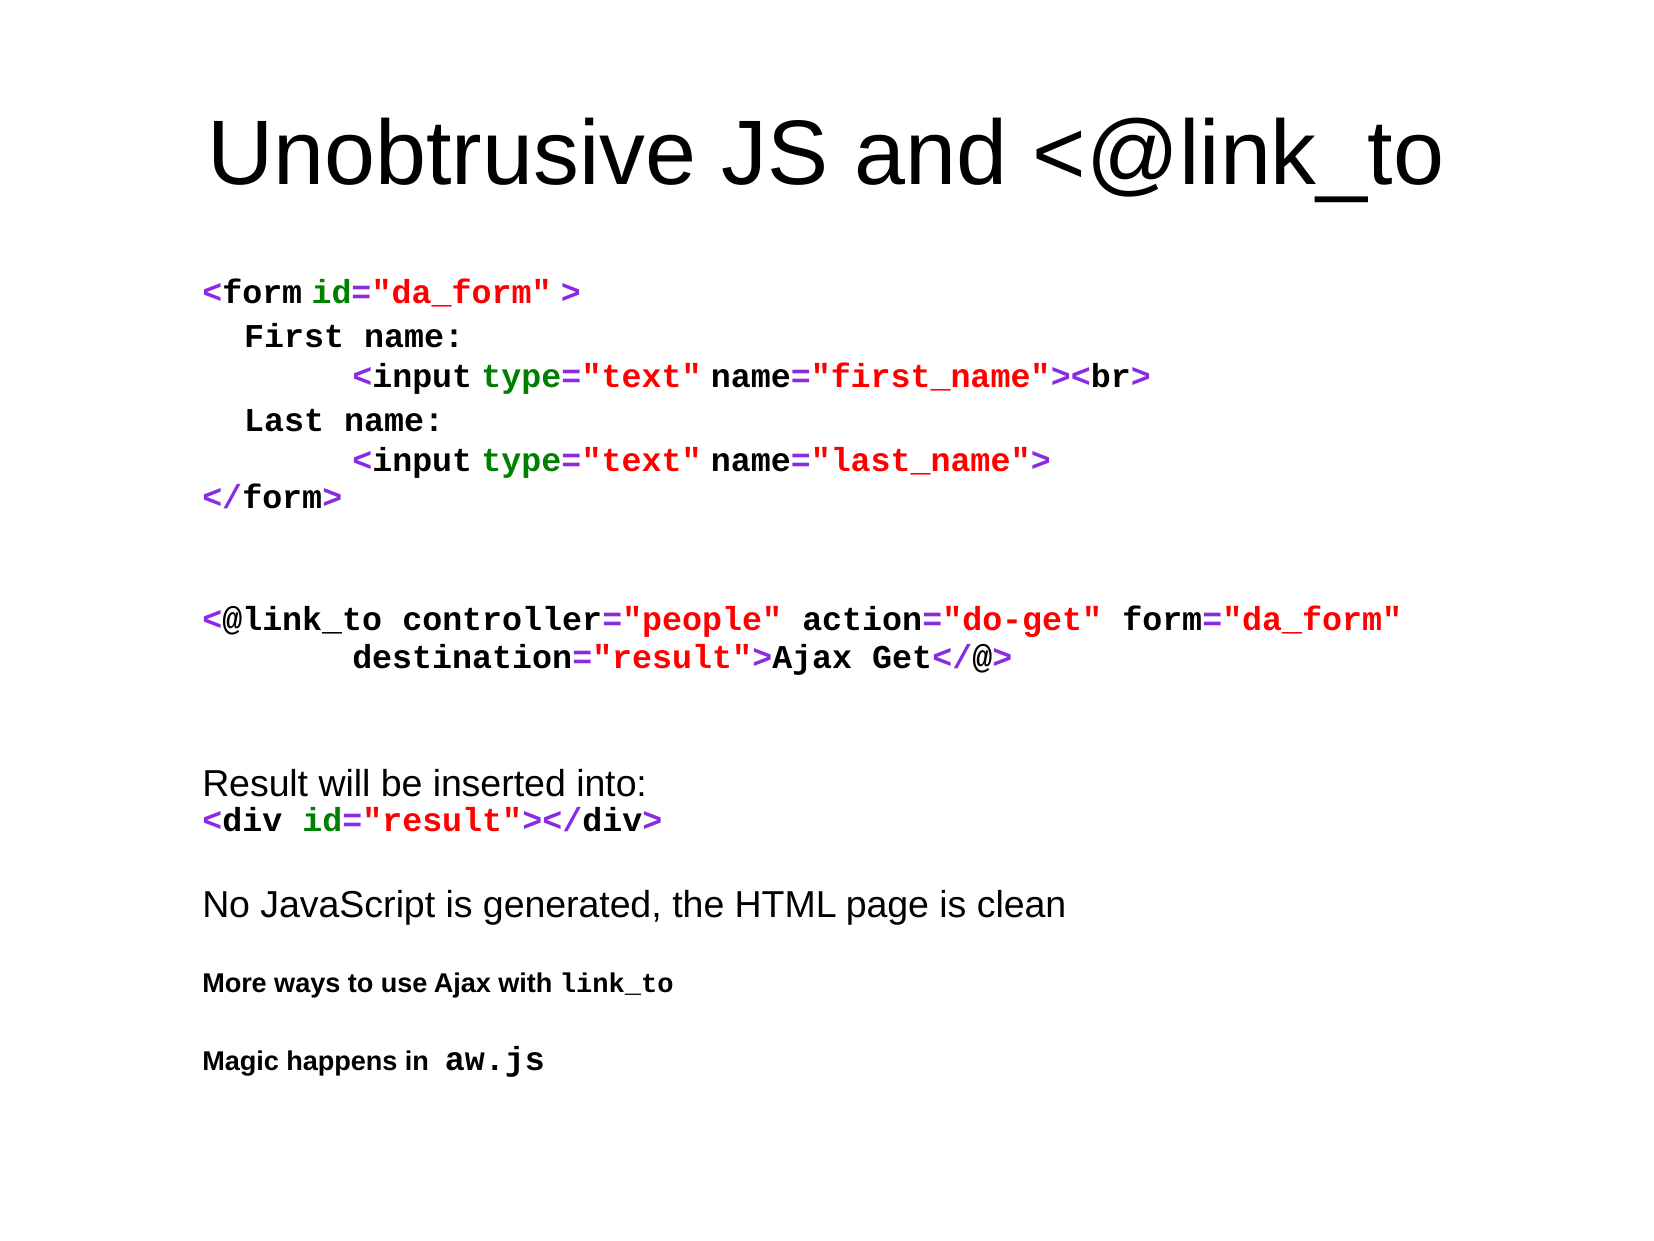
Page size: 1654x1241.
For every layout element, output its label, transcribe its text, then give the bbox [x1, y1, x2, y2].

title Unobtrusive JS and <@link_to [82, 56, 1571, 250]
text_box <form id="da_form" > First name: <input type="text" name="first_name"><br> Last name: <input type="text" name="last_name"> </form> <@link_to controller="people" action="do-get" form="da_form" destination="result">Ajax Get</@> Result will be inserted into: <div id="result"></div> No JavaScript is generated, the HTML page is clean More ways to use Ajax with link_to Magic happens in aw.js [187, 223, 1438, 1088]
